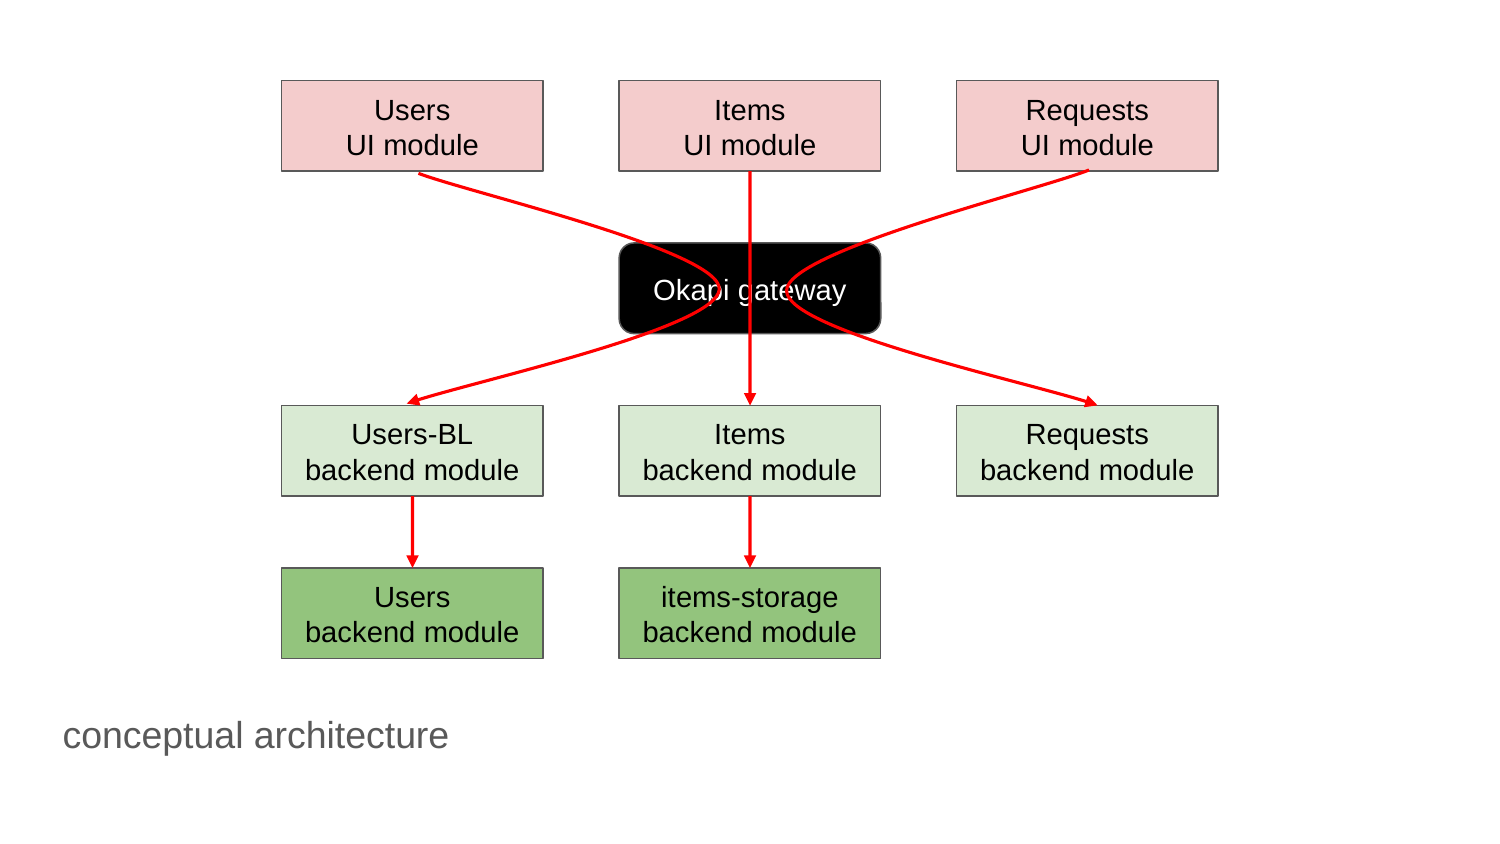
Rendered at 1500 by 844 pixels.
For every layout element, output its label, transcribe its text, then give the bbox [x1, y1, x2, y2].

text_box Requests backend module [956, 405, 1219, 497]
text_box Items UI module [619, 80, 881, 172]
text_box Users UI module [281, 80, 544, 172]
list conceptual architecture [47, 683, 468, 783]
text_box items-storage backend module [619, 567, 881, 659]
text_box Users-BL backend module [281, 405, 544, 497]
text_box Okapi gateway [619, 242, 715, 334]
text_box Okapi gateway [789, 243, 881, 334]
text_box Users backend module [281, 567, 544, 659]
text_box Okapi gateway [752, 242, 858, 334]
text_box Okapi gateway [649, 242, 748, 334]
text_box Requests UI module [956, 80, 1219, 172]
text_box Items backend module [619, 405, 881, 497]
